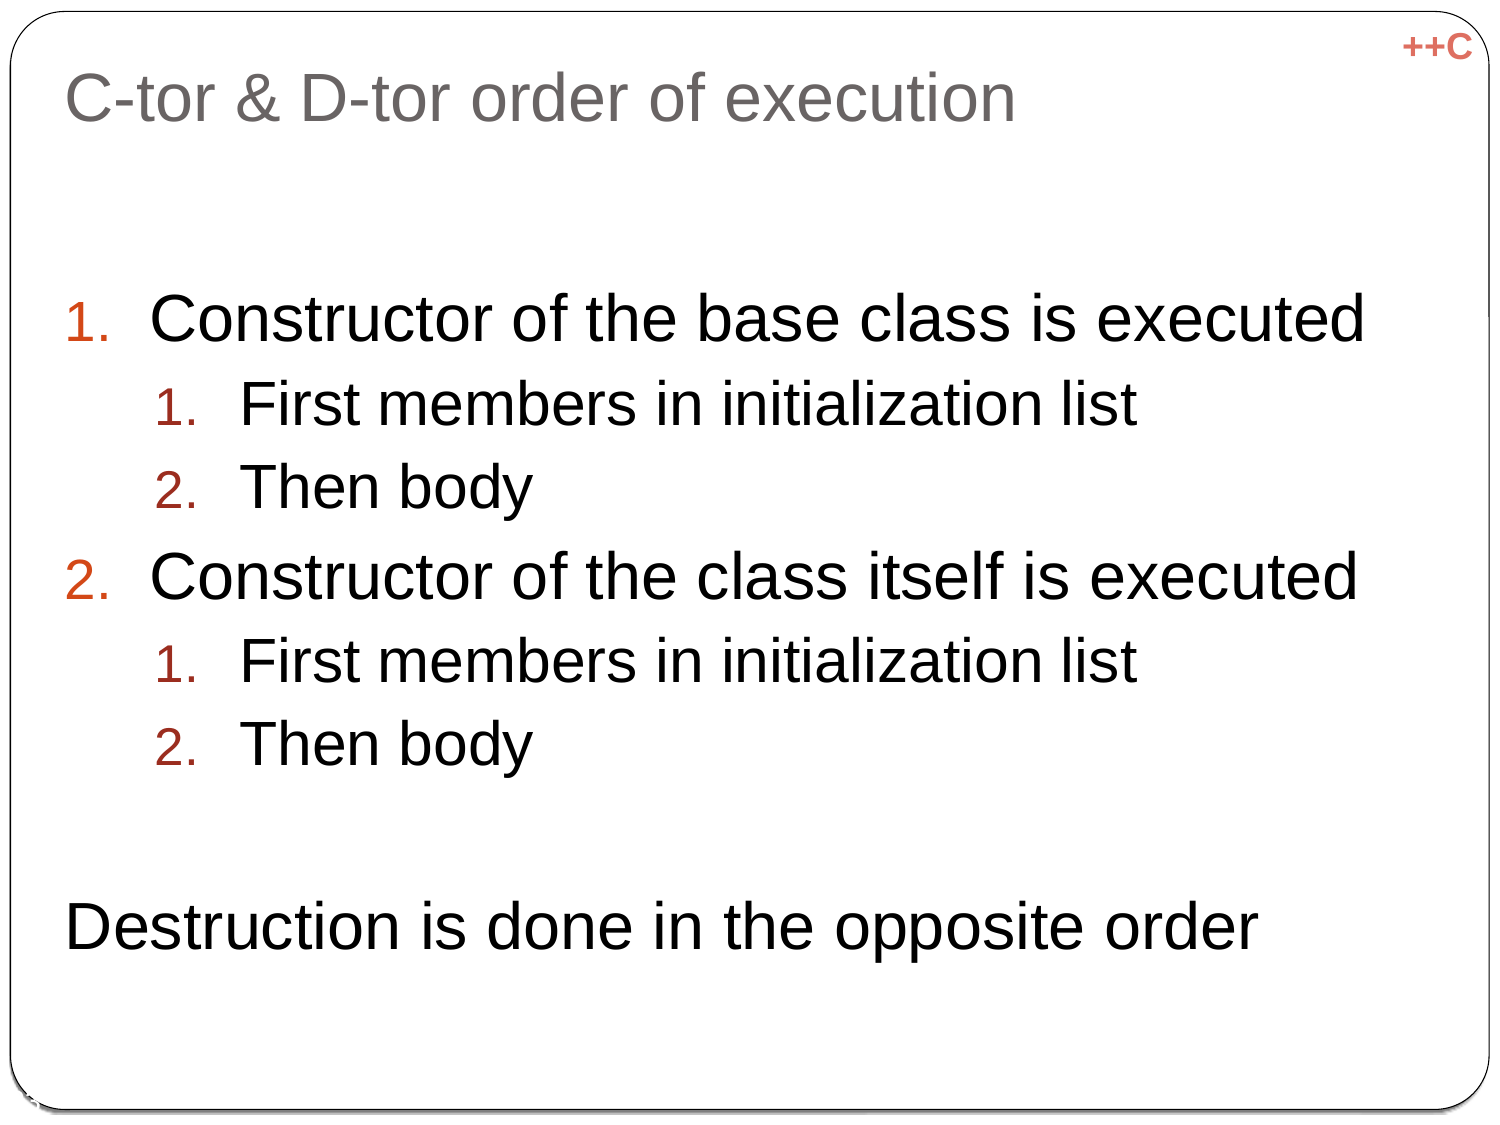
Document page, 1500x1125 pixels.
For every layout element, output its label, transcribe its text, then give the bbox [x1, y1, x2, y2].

slide_number <number> [0, 1074, 50, 1125]
list Constructor of the base class is executed First members in initialization list Then body Constructor of the class itself is executed First members in initialization list Then body Destruction is done in the opposite order [50, 150, 1450, 1088]
title C-tor & D-tor order of execution [50, 45, 1450, 150]
